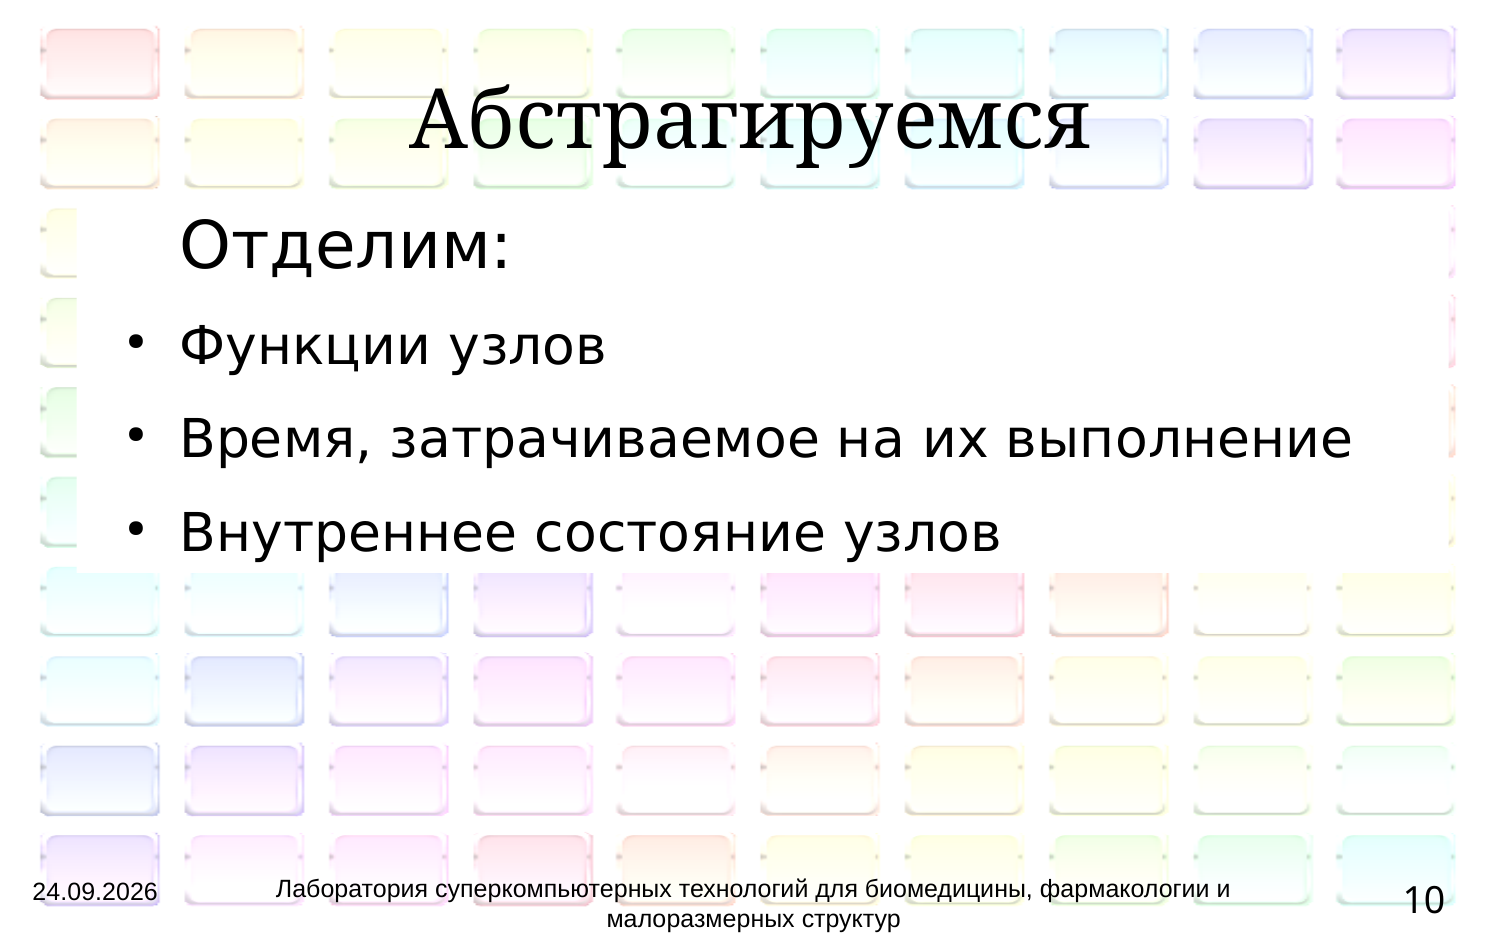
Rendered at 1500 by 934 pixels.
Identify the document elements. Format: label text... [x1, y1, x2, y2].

text_box <number> [1387, 868, 1473, 918]
text_box 18.11.2012 [17, 868, 184, 918]
picture [0, 0, 1500, 933]
list Отделим: Функции узлов Время, затрачиваемое на их выполнение Внутреннее состояние узлов [76, 194, 1449, 573]
text_box Лаборатория суперкомпьютерных технологий для биомедицины, фармакологии и малоразмерных структур [171, 864, 1338, 915]
title Абстрагируемся [75, 57, 1426, 173]
